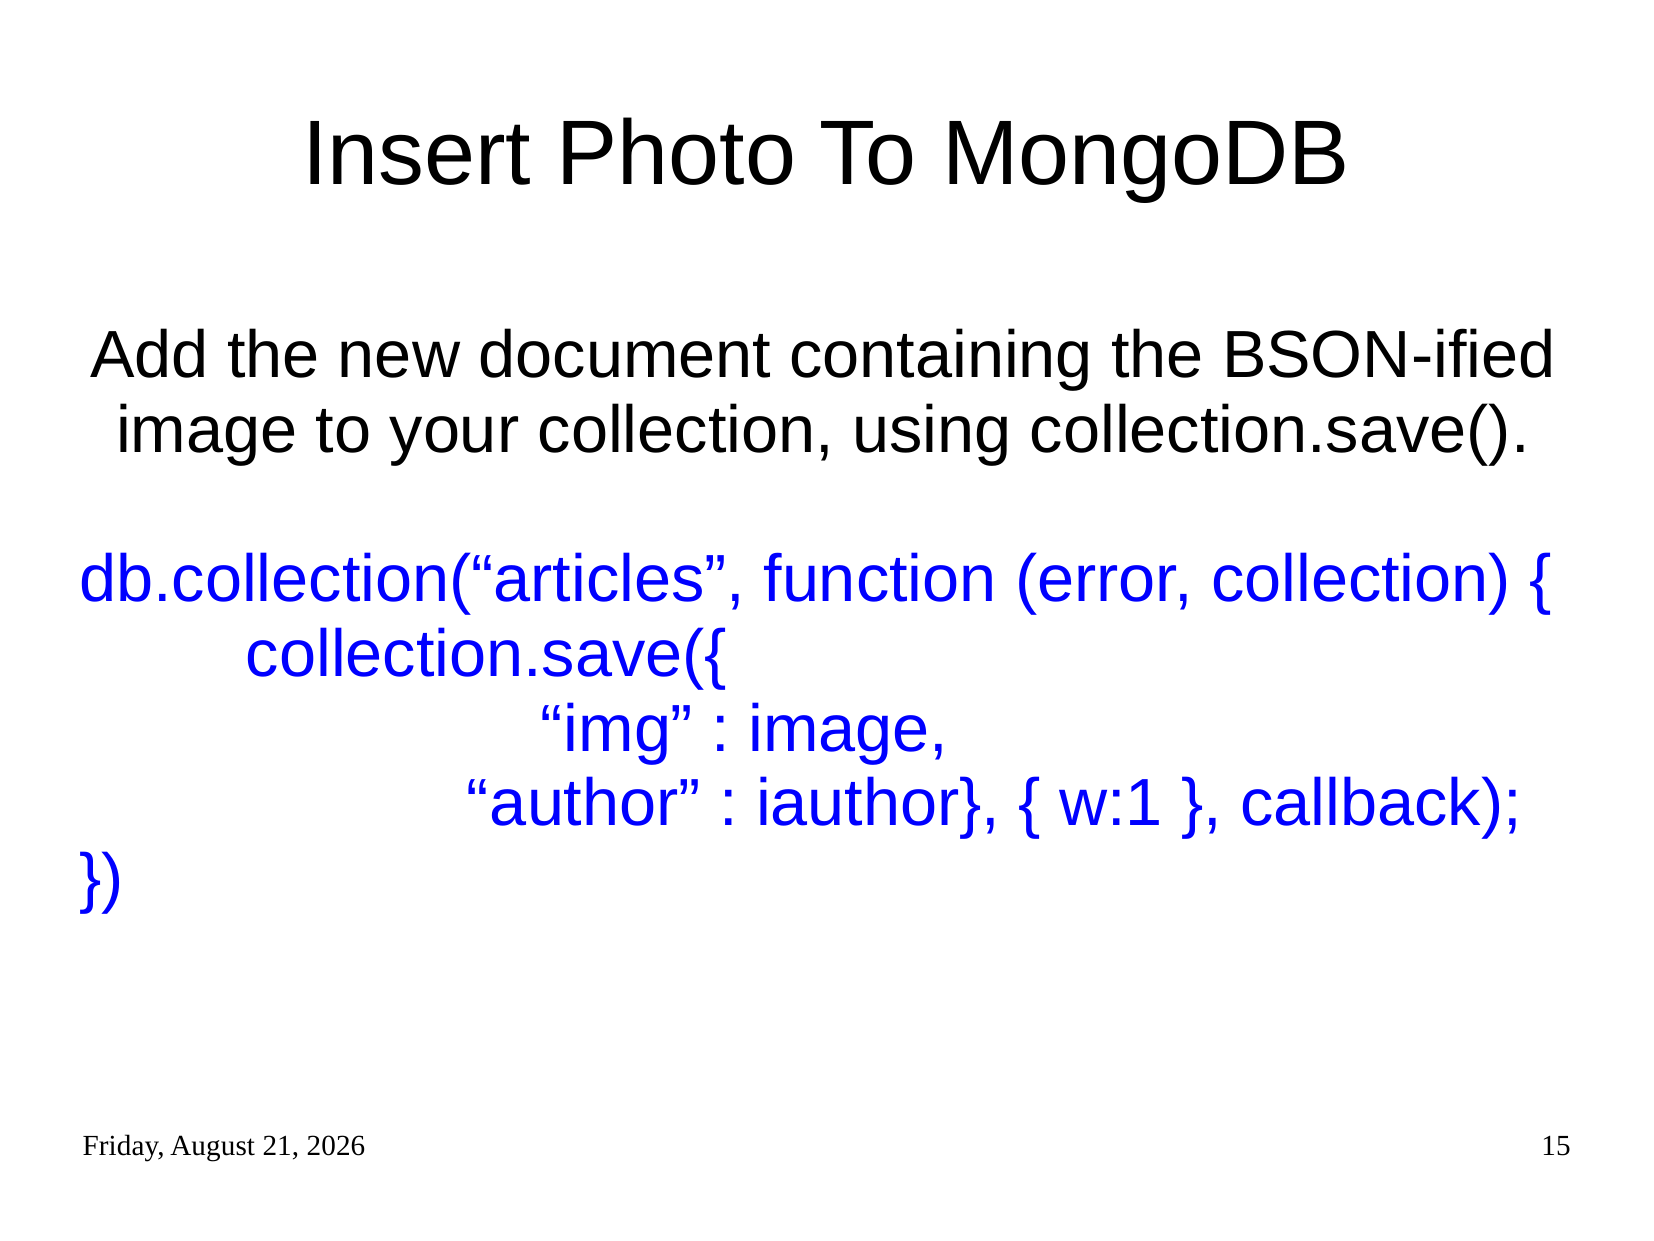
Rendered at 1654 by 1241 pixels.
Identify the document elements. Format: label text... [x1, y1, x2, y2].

title Insert Photo To MongoDB [82, 49, 1571, 257]
subtitle Add the new document containing the BSON-ified image to your collection, using collection.save(). db.collection(“articles”, function (error, collection) { collection.save({ “img” : image, “author” : iauthor}, { w:1 }, callback); }) [79, 293, 1568, 1013]
